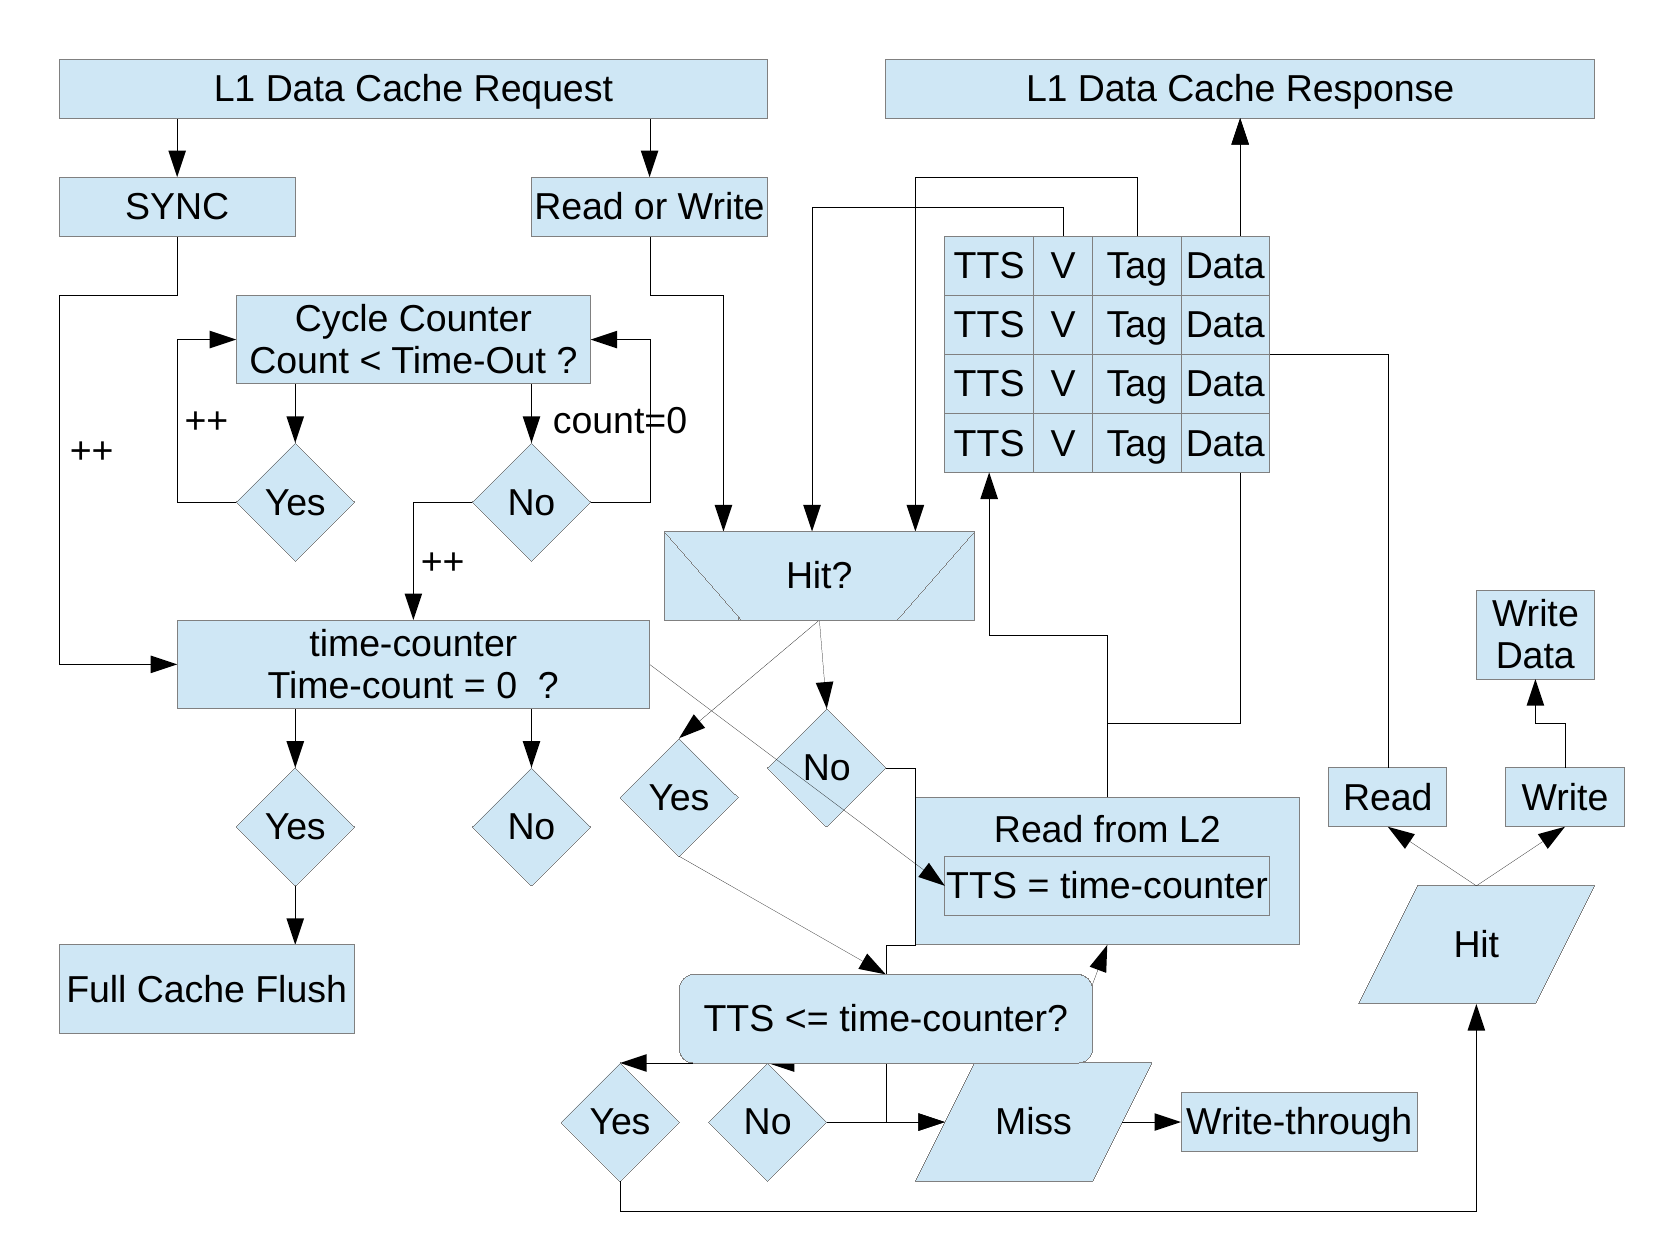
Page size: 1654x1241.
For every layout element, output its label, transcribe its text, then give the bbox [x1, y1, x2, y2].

text_box Tag [1093, 354, 1181, 413]
text_box Write Data [1476, 590, 1595, 680]
text_box Data [1181, 354, 1270, 413]
text_box Tag [1093, 295, 1181, 354]
text_box No [767, 760, 843, 827]
text_box Read from L2 [916, 797, 1300, 945]
text_box Yes [620, 738, 739, 857]
text_box Yes [236, 443, 355, 562]
text_box L1 Data Cache Response [885, 59, 1595, 119]
text_box Miss [915, 1062, 1152, 1182]
text_box V [1034, 295, 1093, 354]
text_box TTS <= time-counter? [679, 974, 1093, 1064]
text_box Cycle Counter Count < Time-Out ? [236, 295, 591, 384]
text_box Yes [236, 767, 355, 886]
text_box V [1034, 413, 1093, 473]
text_box Hit [1358, 885, 1595, 1004]
text_box Hit? [664, 531, 975, 621]
text_box No [708, 1064, 827, 1182]
text_box time-counter Time-count = 0 ? [177, 620, 650, 709]
text_box No [776, 708, 886, 810]
text_box Data [1181, 413, 1270, 473]
text_box No [472, 768, 591, 886]
text_box Write [1505, 767, 1625, 827]
text_box Tag [1093, 413, 1181, 473]
text_box Read or Write [531, 177, 768, 237]
text_box Data [1181, 236, 1270, 295]
text_box [898, 533, 975, 621]
text_box Tag [1093, 236, 1181, 295]
text_box Yes [561, 1063, 680, 1182]
text_box Data [1181, 295, 1270, 354]
text_box Write-through [1181, 1092, 1418, 1152]
text_box Full Cache Flush [59, 944, 355, 1034]
text_box TTS [944, 413, 1034, 473]
text_box SYNC [59, 177, 296, 237]
text_box TTS [944, 236, 1034, 295]
text_box TTS [944, 295, 1034, 354]
text_box TTS [944, 354, 1034, 413]
text_box [664, 533, 741, 621]
text_box TTS = time-counter [944, 856, 1270, 916]
text_box Read [1328, 767, 1447, 827]
text_box V [1034, 354, 1093, 413]
text_box V [1034, 236, 1093, 295]
text_box L1 Data Cache Request [59, 59, 768, 119]
text_box No [472, 443, 591, 562]
